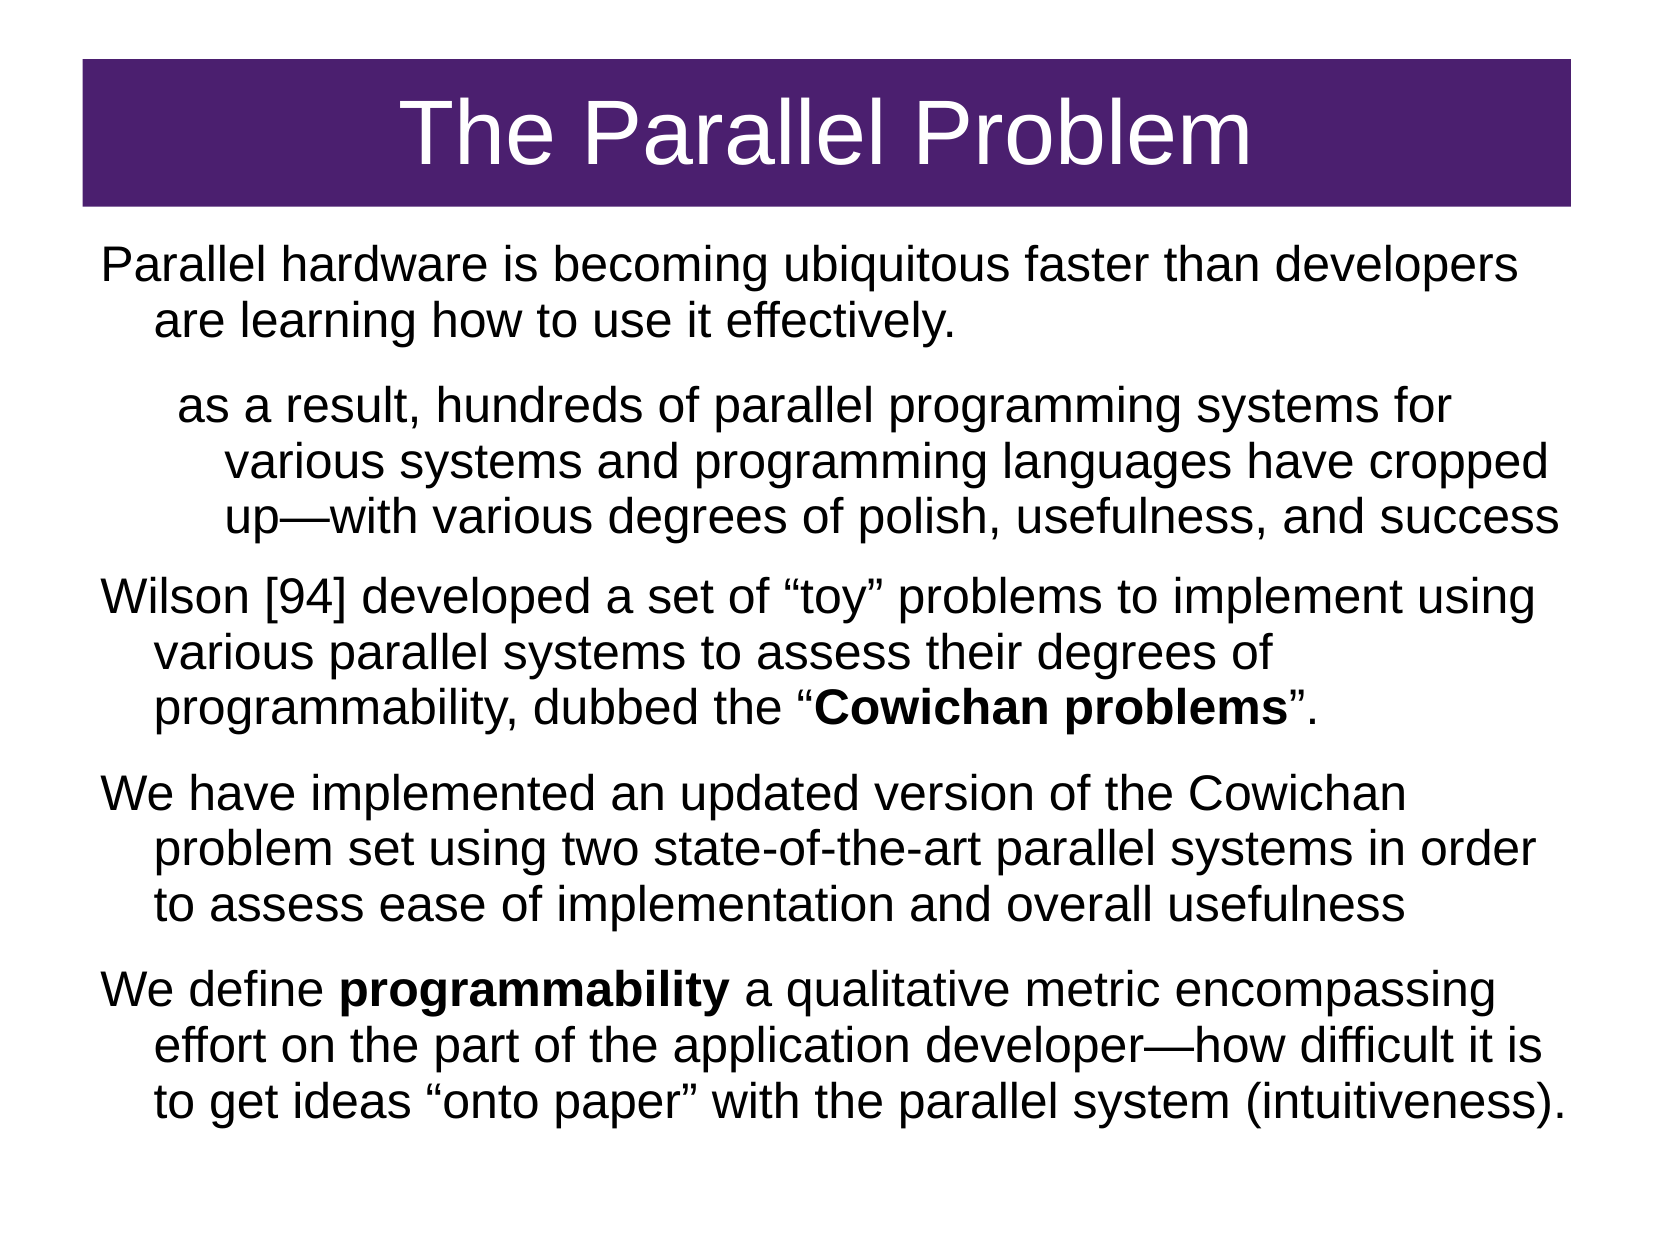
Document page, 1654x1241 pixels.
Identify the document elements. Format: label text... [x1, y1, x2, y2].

title The Parallel Problem [82, 59, 1571, 207]
list Parallel hardware is becoming ubiquitous faster than developers are learning how to use it effectively. as a result, hundreds of parallel programming systems for various systems and programming languages have cropped up—with various degrees of polish, usefulness, and success Wilson [94] developed a set of “toy” problems to implement using various parallel systems to assess their degrees of programmability, dubbed the “Cowichan problems”. We have implemented an updated version of the Cowichan problem set using two state-of-the-art parallel systems in order to assess ease of implementation and overall usefulness We define programmability a qualitative metric encompassing effort on the part of the application developer—how difficult it is to get ideas “onto paper” with the parallel system (intuitiveness). [82, 236, 1571, 1152]
